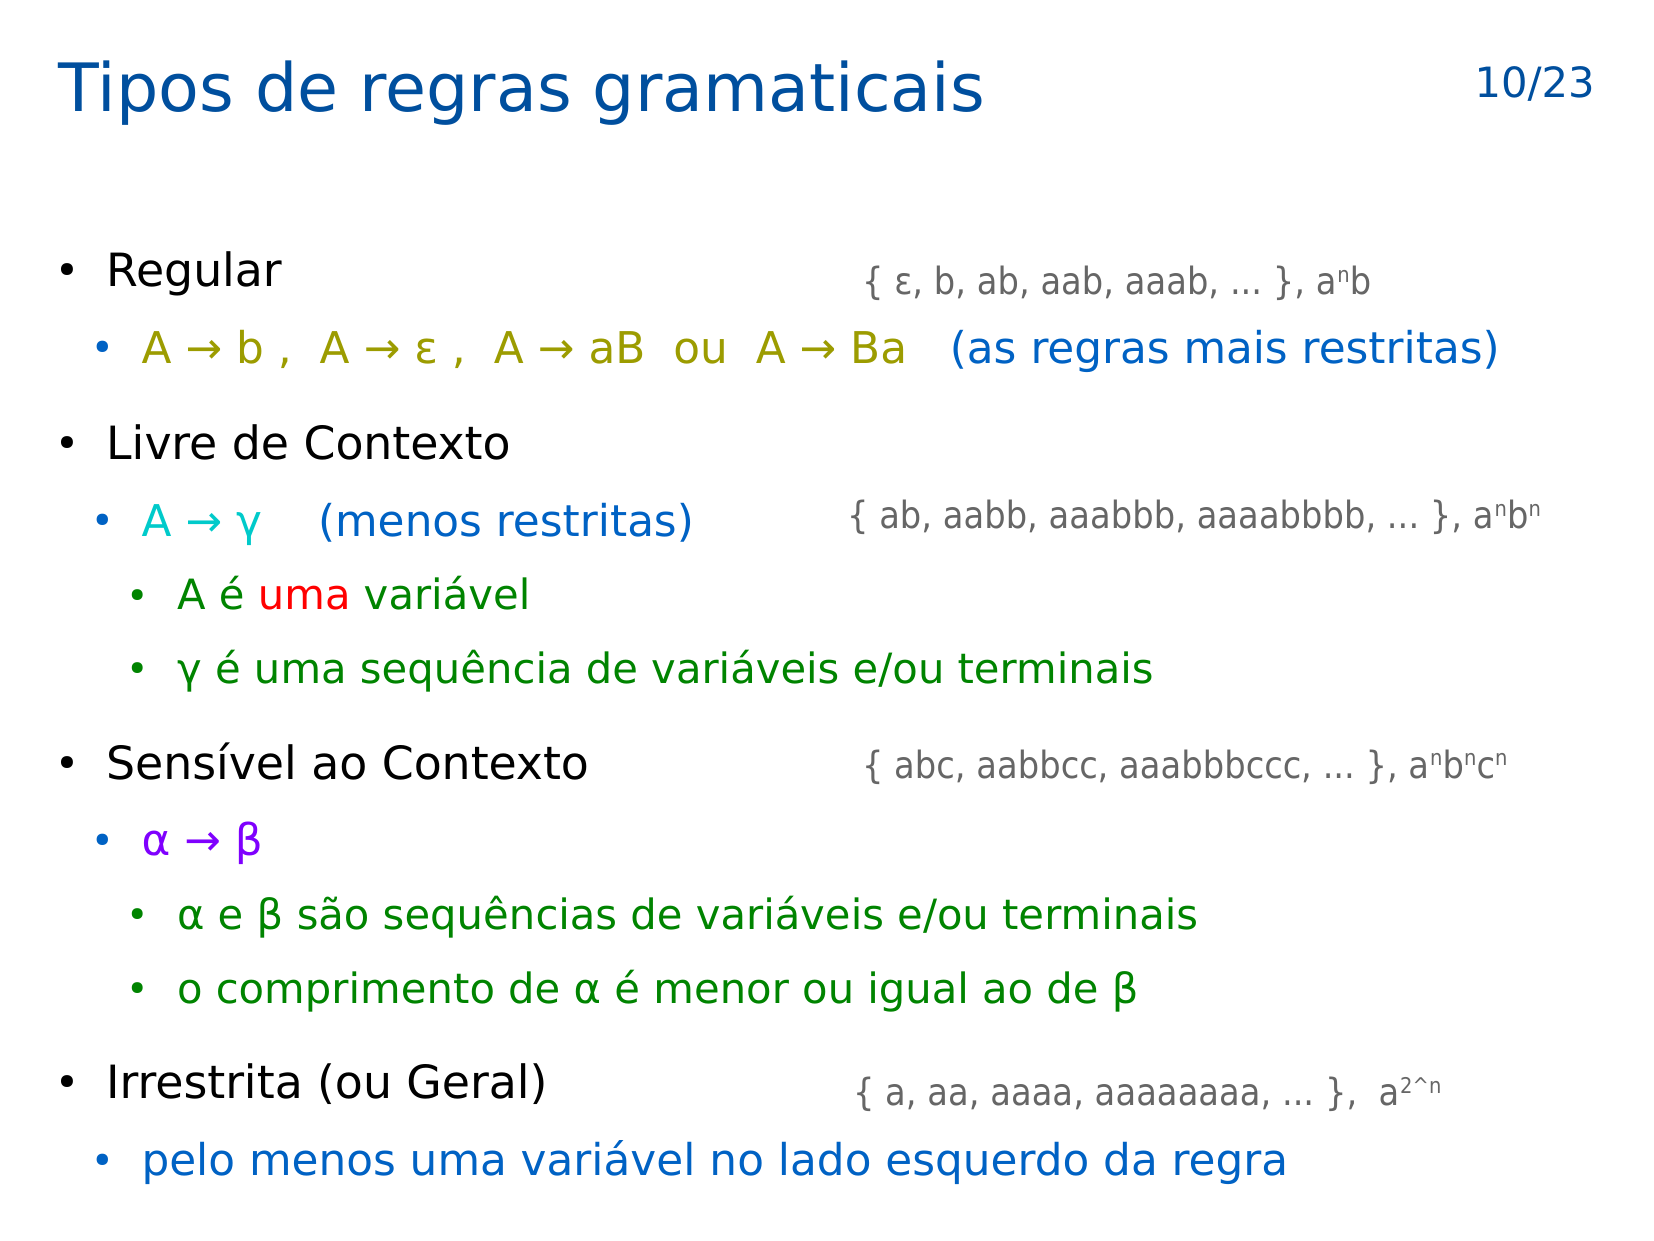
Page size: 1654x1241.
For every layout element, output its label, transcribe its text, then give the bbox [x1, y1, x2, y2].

text_box { ab, aabb, aaabbb, aaaabbbb, ... }, anbn [832, 486, 1563, 589]
text_box { abc, aabbcc, aaabbbccc, ... }, anbncn [847, 736, 1548, 795]
text_box { ε, b, ab, aab, aaab, ... }, anb [847, 252, 1470, 311]
list Regular A → b , A → ε , A → aB ou A → Ba (as regras mais restritas) Livre de Contexto A → γ (menos restritas) A é uma variável γ é uma sequência de variáveis e/ou terminais Sensível ao Contexto α → β α e β são sequências de variáveis e/ou terminais o comprimento de α é menor ou igual ao de β Irrestrita (ou Geral) pelo menos uma variável no lado esquerdo da regra [59, 236, 1595, 1211]
text_box { a, aa, aaaa, aaaaaaaa, ... }, a2^n [838, 1063, 1632, 1123]
title Tipos de regras gramaticais [59, 29, 1625, 148]
